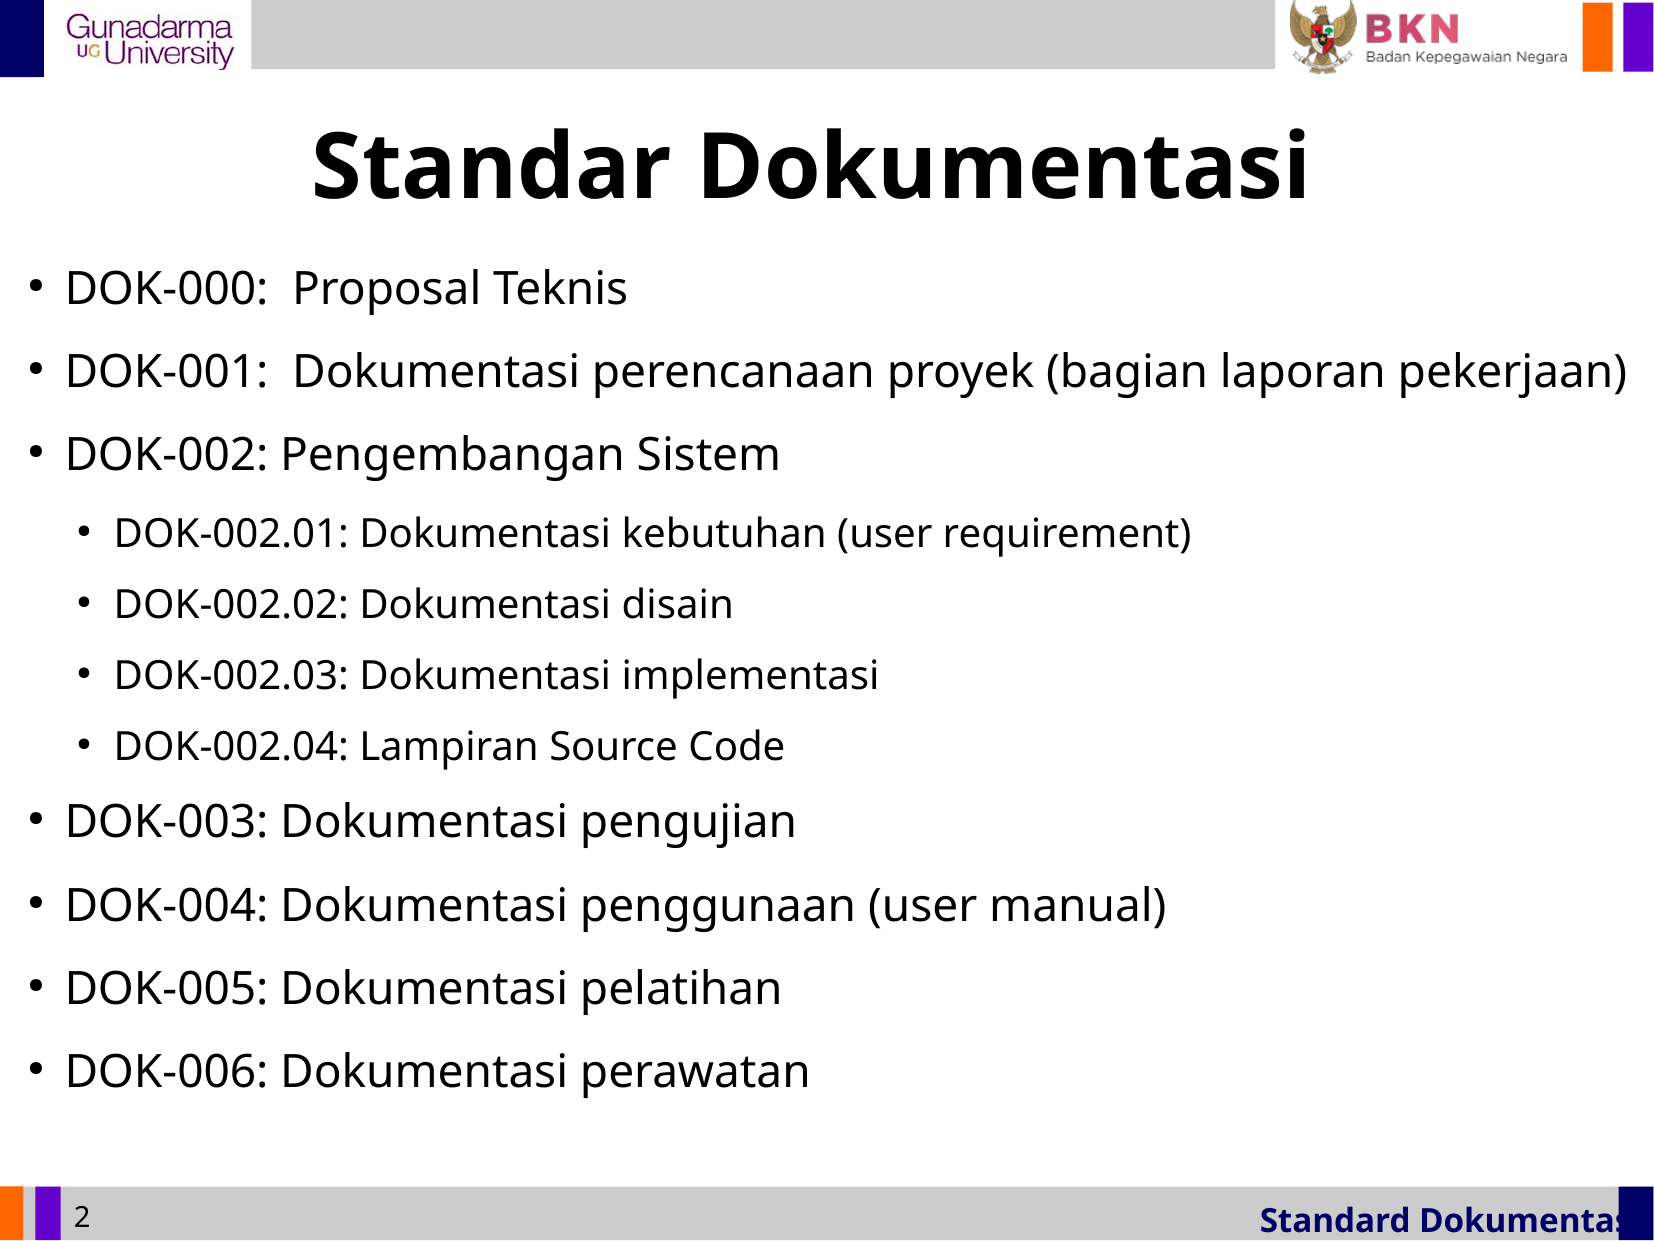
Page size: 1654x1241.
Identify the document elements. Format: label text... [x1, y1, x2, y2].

picture [1290, 0, 1567, 74]
picture [65, 0, 235, 70]
list DOK-000: Proposal Teknis DOK-001: Dokumentasi perencanaan proyek (bagian laporan pekerjaan) DOK-002: Pengembangan Sistem DOK-002.01: Dokumentasi kebutuhan (user requirement) DOK-002.02: Dokumentasi disain DOK-002.03: Dokumentasi implementasi DOK-002.04: Lampiran Source Code DOK-003: Dokumentasi pengujian DOK-004: Dokumentasi penggunaan (user manual) DOK-005: Dokumentasi pelatihan DOK-006: Dokumentasi perawatan [15, 255, 1633, 1171]
title Standar Dokumentasi [0, 105, 1639, 221]
